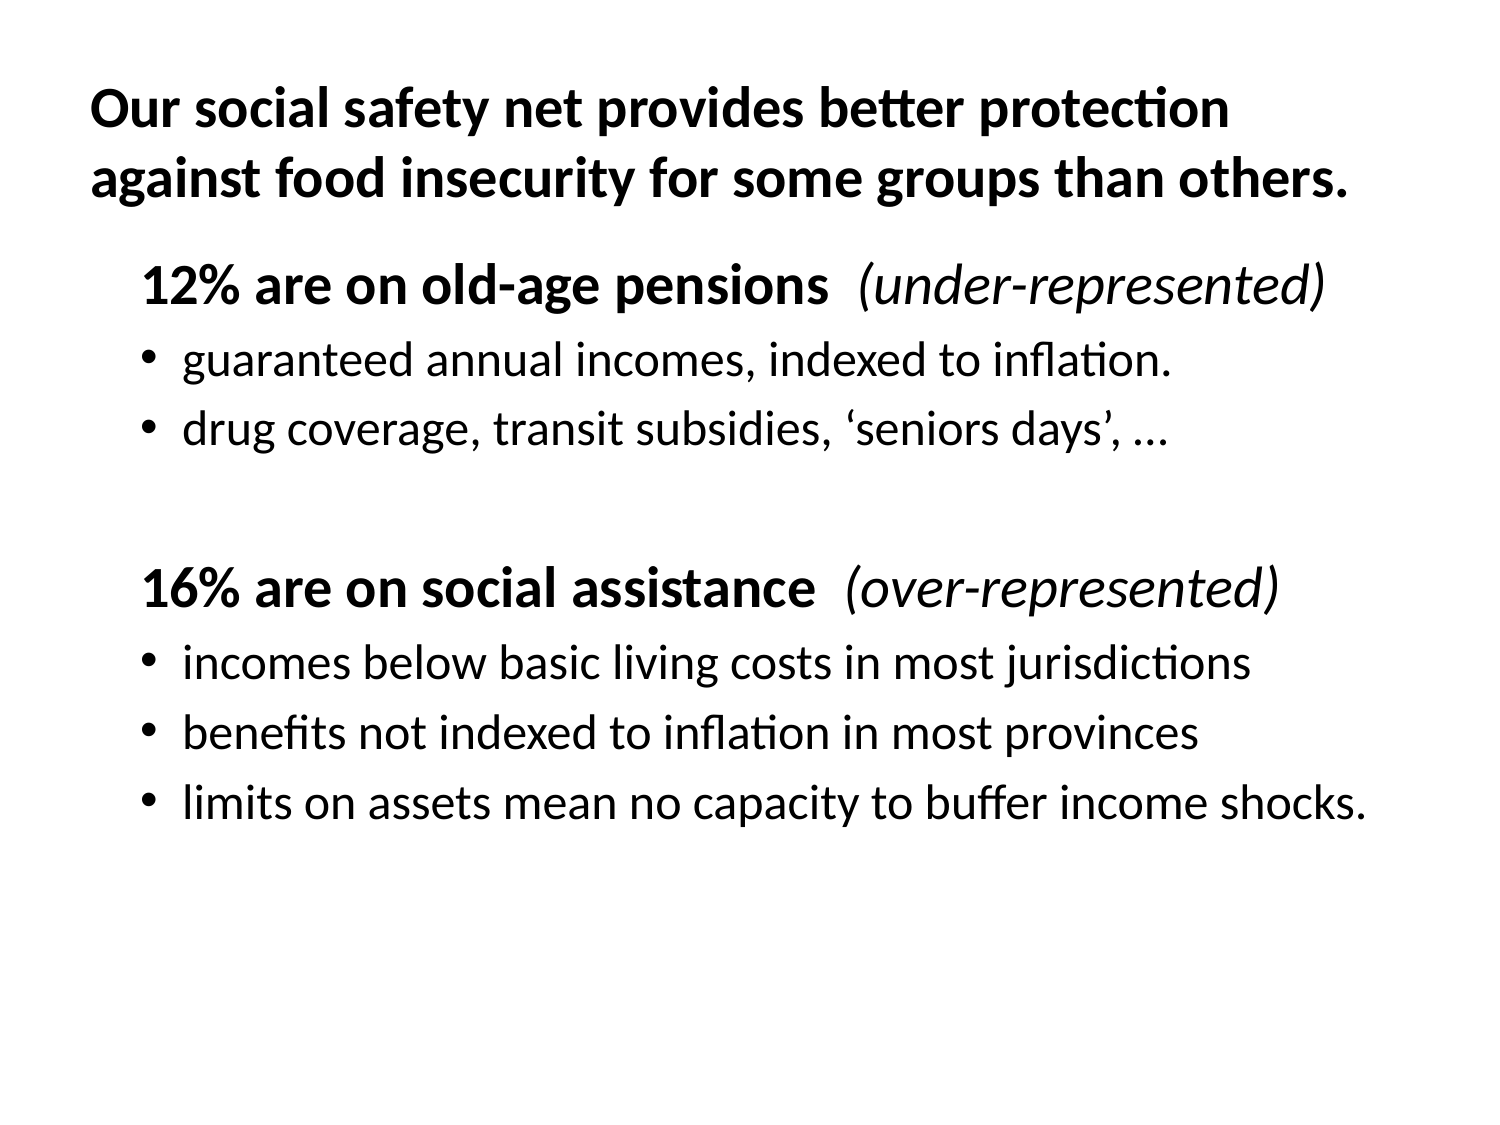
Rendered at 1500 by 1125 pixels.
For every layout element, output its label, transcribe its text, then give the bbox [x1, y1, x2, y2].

list 12% are on old-age pensions (under-represented) guaranteed annual incomes, indexed to inflation. drug coverage, transit subsidies, ‘seniors days’, … 16% are on social assistance (over-represented) incomes below basic living costs in most jurisdictions benefits not indexed to inflation in most provinces limits on assets mean no capacity to buffer income shocks. [125, 238, 1425, 1031]
title Our social safety net provides better protection against food insecurity for some groups than others. [75, 45, 1425, 233]
